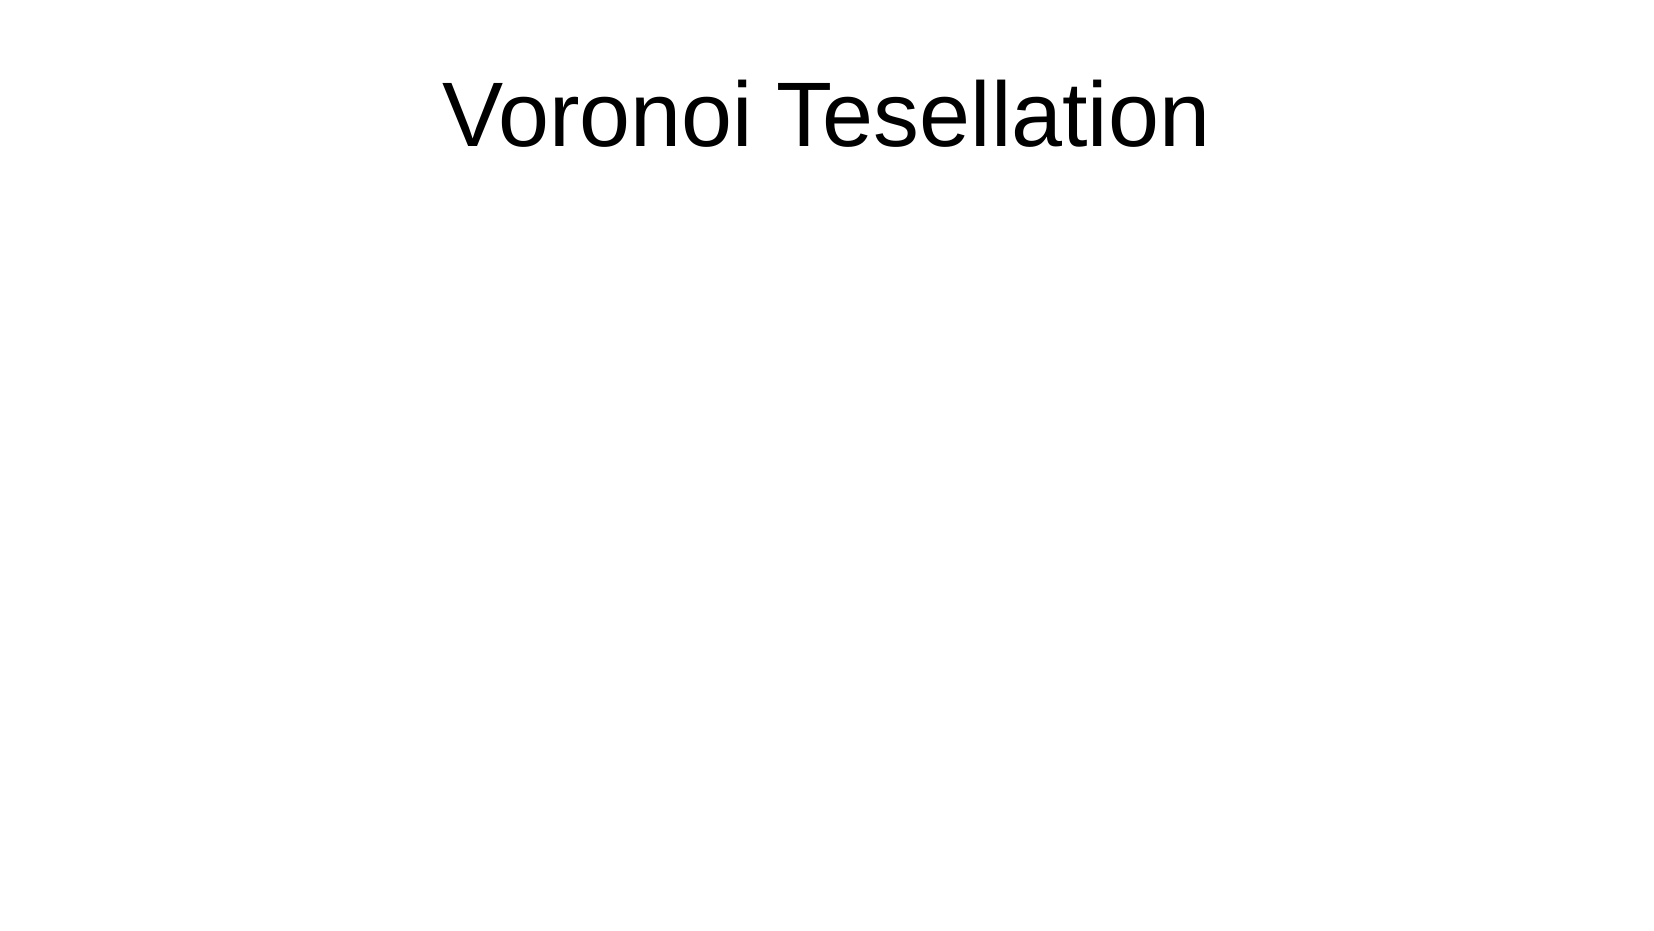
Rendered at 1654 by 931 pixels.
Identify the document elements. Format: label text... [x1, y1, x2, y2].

title Voronoi Tesellation [82, 37, 1571, 193]
